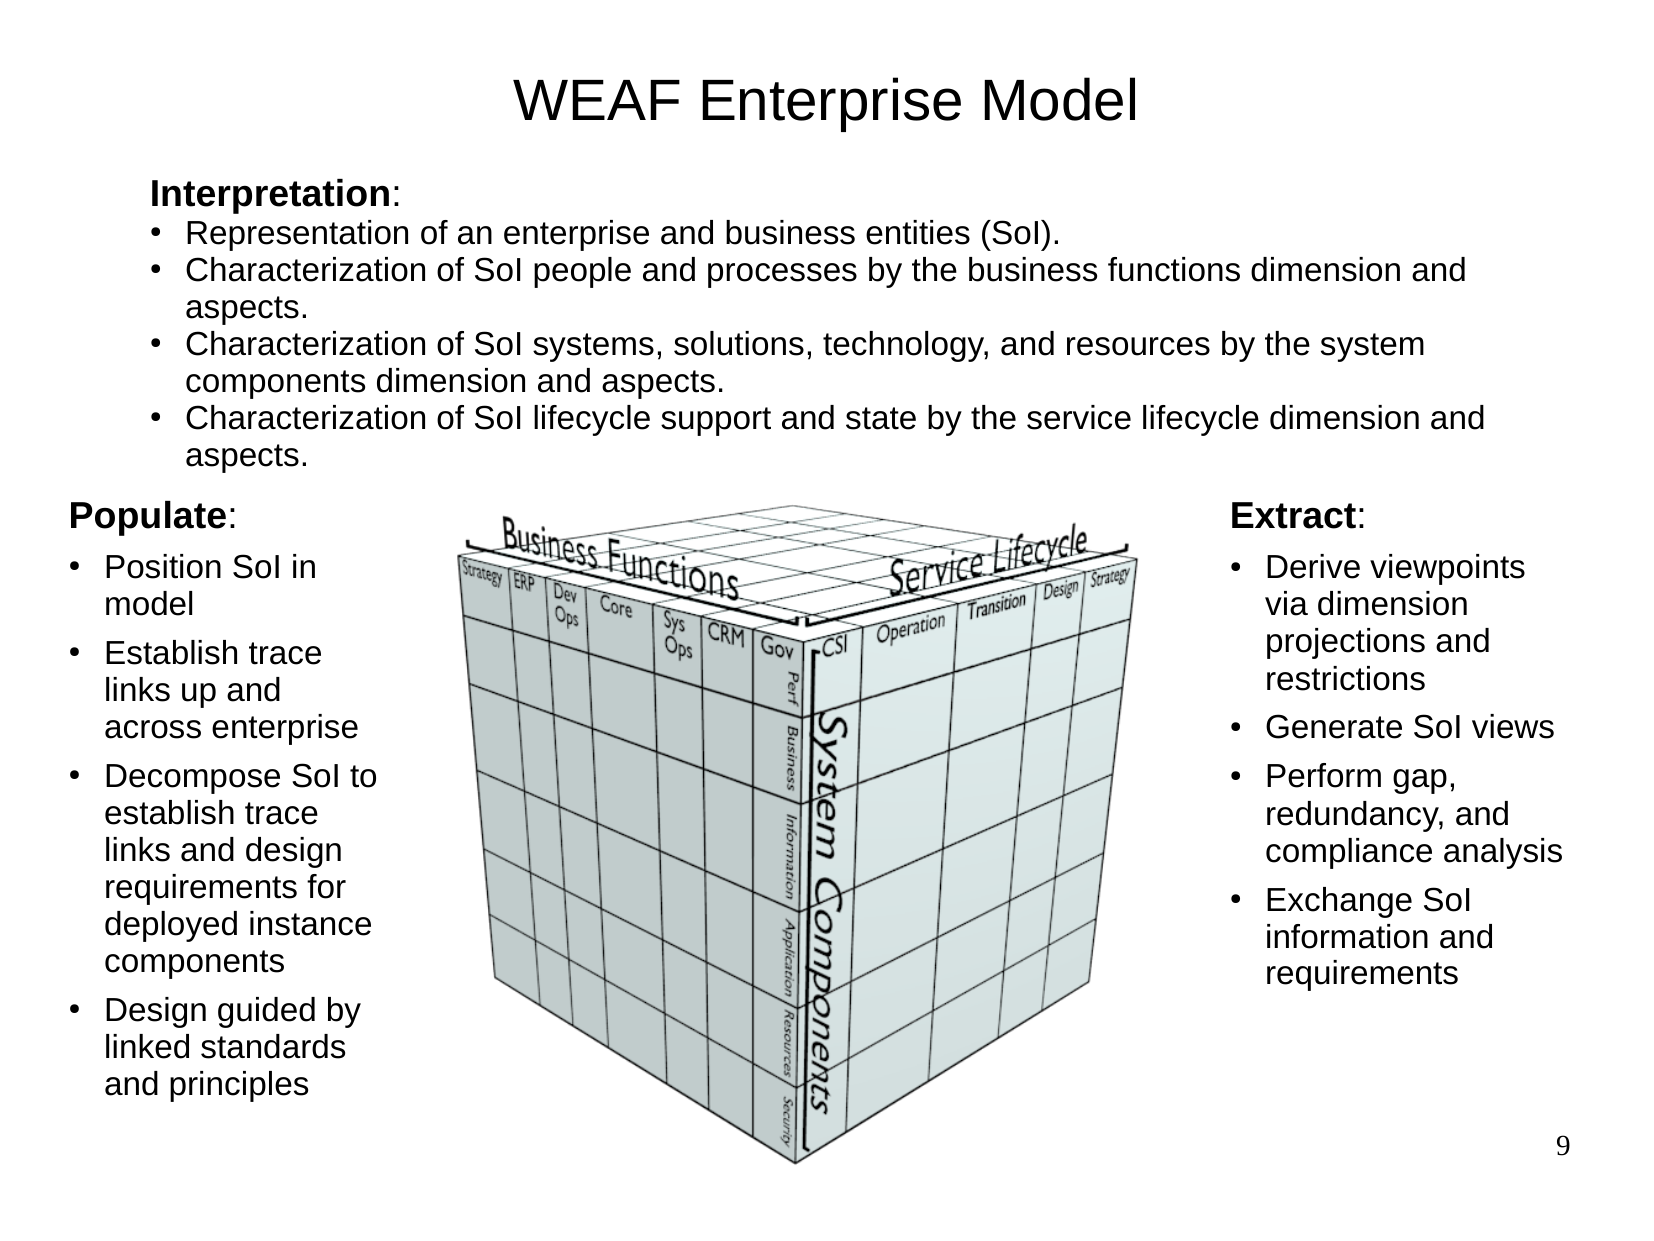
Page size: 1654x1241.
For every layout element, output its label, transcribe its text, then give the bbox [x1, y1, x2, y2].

picture [453, 503, 1143, 1171]
text_box Interpretation: Representation of an enterprise and business entities (SoI). Characterization of SoI people and processes by the business functions dimension and aspects. Characterization of SoI systems, solutions, technology, and resources by the system components dimension and aspects. Characterization of SoI lifecycle support and state by the service lifecycle dimension and aspects. [135, 165, 1546, 482]
text_box Populate: Position SoI in model Establish trace links up and across enterprise Decompose SoI to establish trace links and design requirements for deployed instance components Design guided by linked standards and principles [53, 487, 399, 1110]
title WEAF Enterprise Model [82, 49, 1571, 151]
text_box Extract: Derive viewpoints via dimension projections and restrictions Generate SoI views Perform gap, redundancy, and compliance analysis Exchange SoI information and requirements [1215, 487, 1591, 1004]
